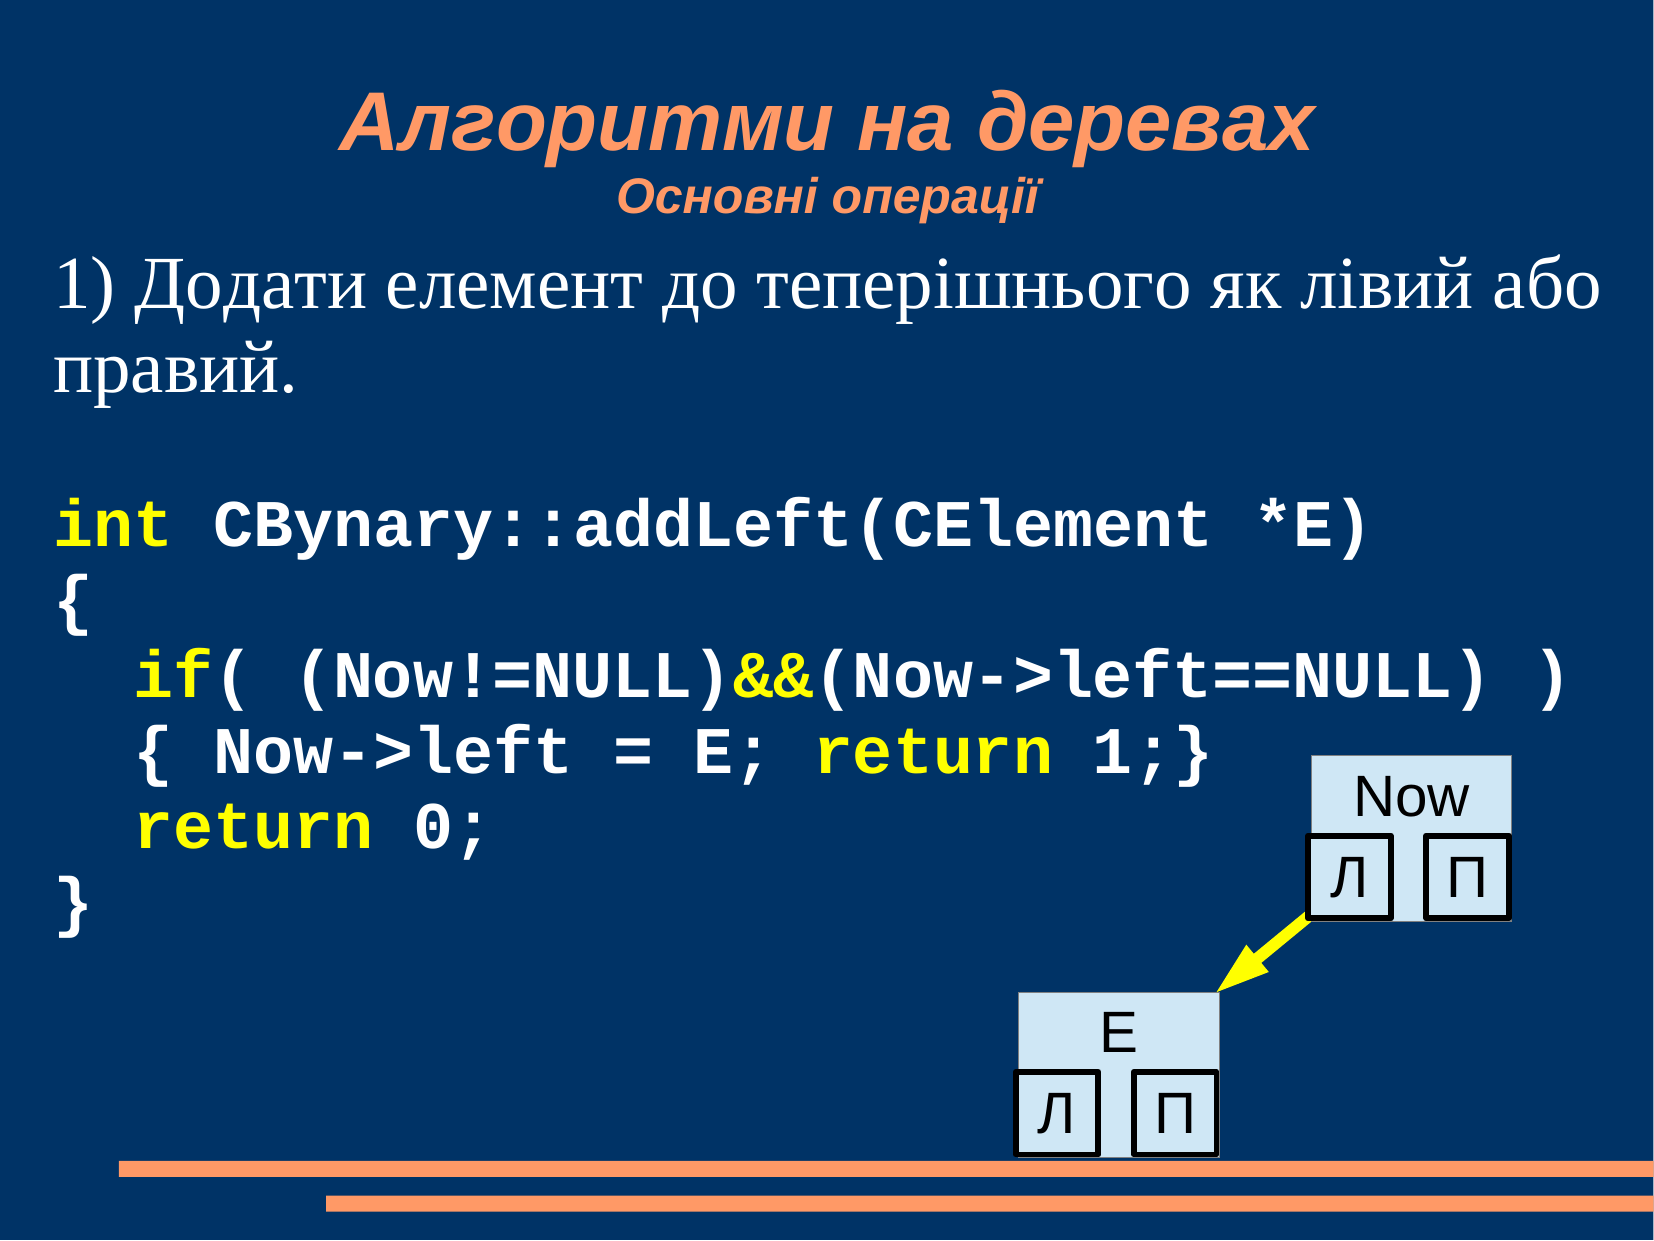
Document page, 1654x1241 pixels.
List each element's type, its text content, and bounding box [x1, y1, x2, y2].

text_box П [1133, 1071, 1217, 1155]
text_box Now [1311, 755, 1512, 922]
subtitle 1) Додати елемент до теперішнього як лівий або правий. int CBynary::addLeft(CElement *E) { if( (Now!=NULL)&&(Now->left==NULL) ) { Now->left = E; return 1;} return 0; } [53, 242, 1613, 945]
text_box Е [1018, 992, 1220, 1158]
text_box П [1426, 835, 1509, 919]
text_box Л [1308, 835, 1391, 919]
text_box Л [1015, 1071, 1099, 1155]
title Алгоритми на деревах Основні операції [121, 46, 1534, 242]
